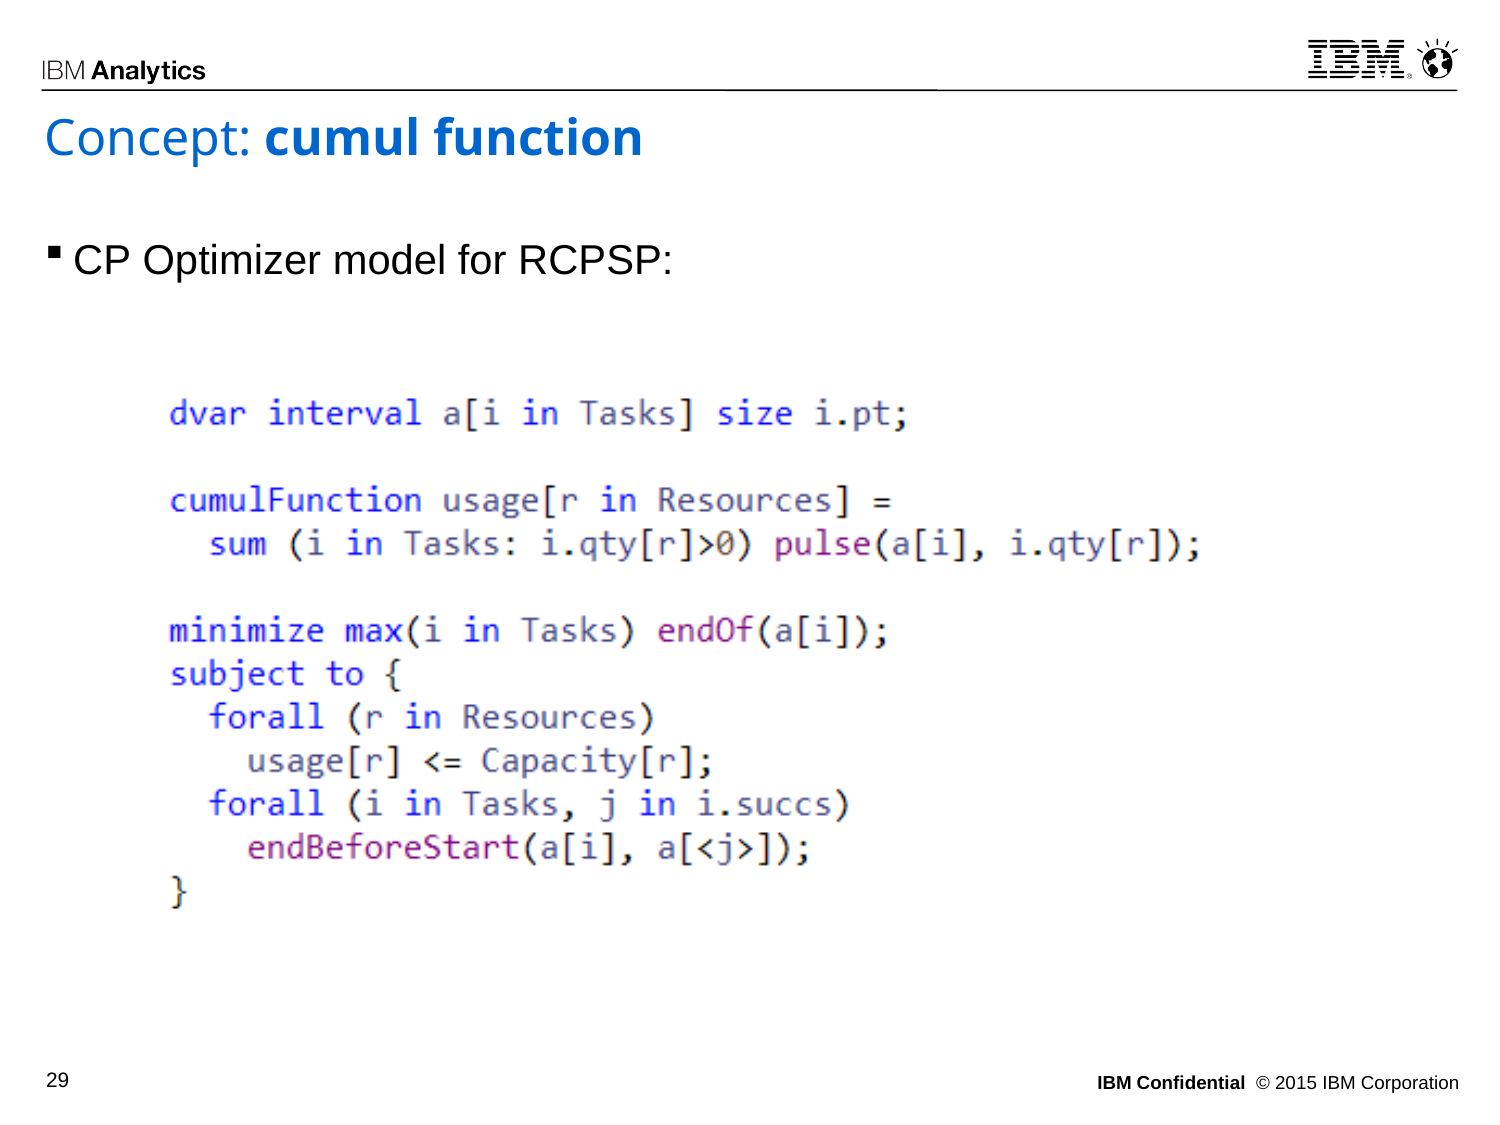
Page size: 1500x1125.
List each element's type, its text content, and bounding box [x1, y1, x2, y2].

picture [1294, 24, 1469, 91]
picture [152, 384, 1215, 920]
picture [24, 42, 224, 99]
title Concept: cumul function [29, 97, 1500, 203]
list CP Optimizer model for RCPSP: [29, 224, 1426, 1054]
